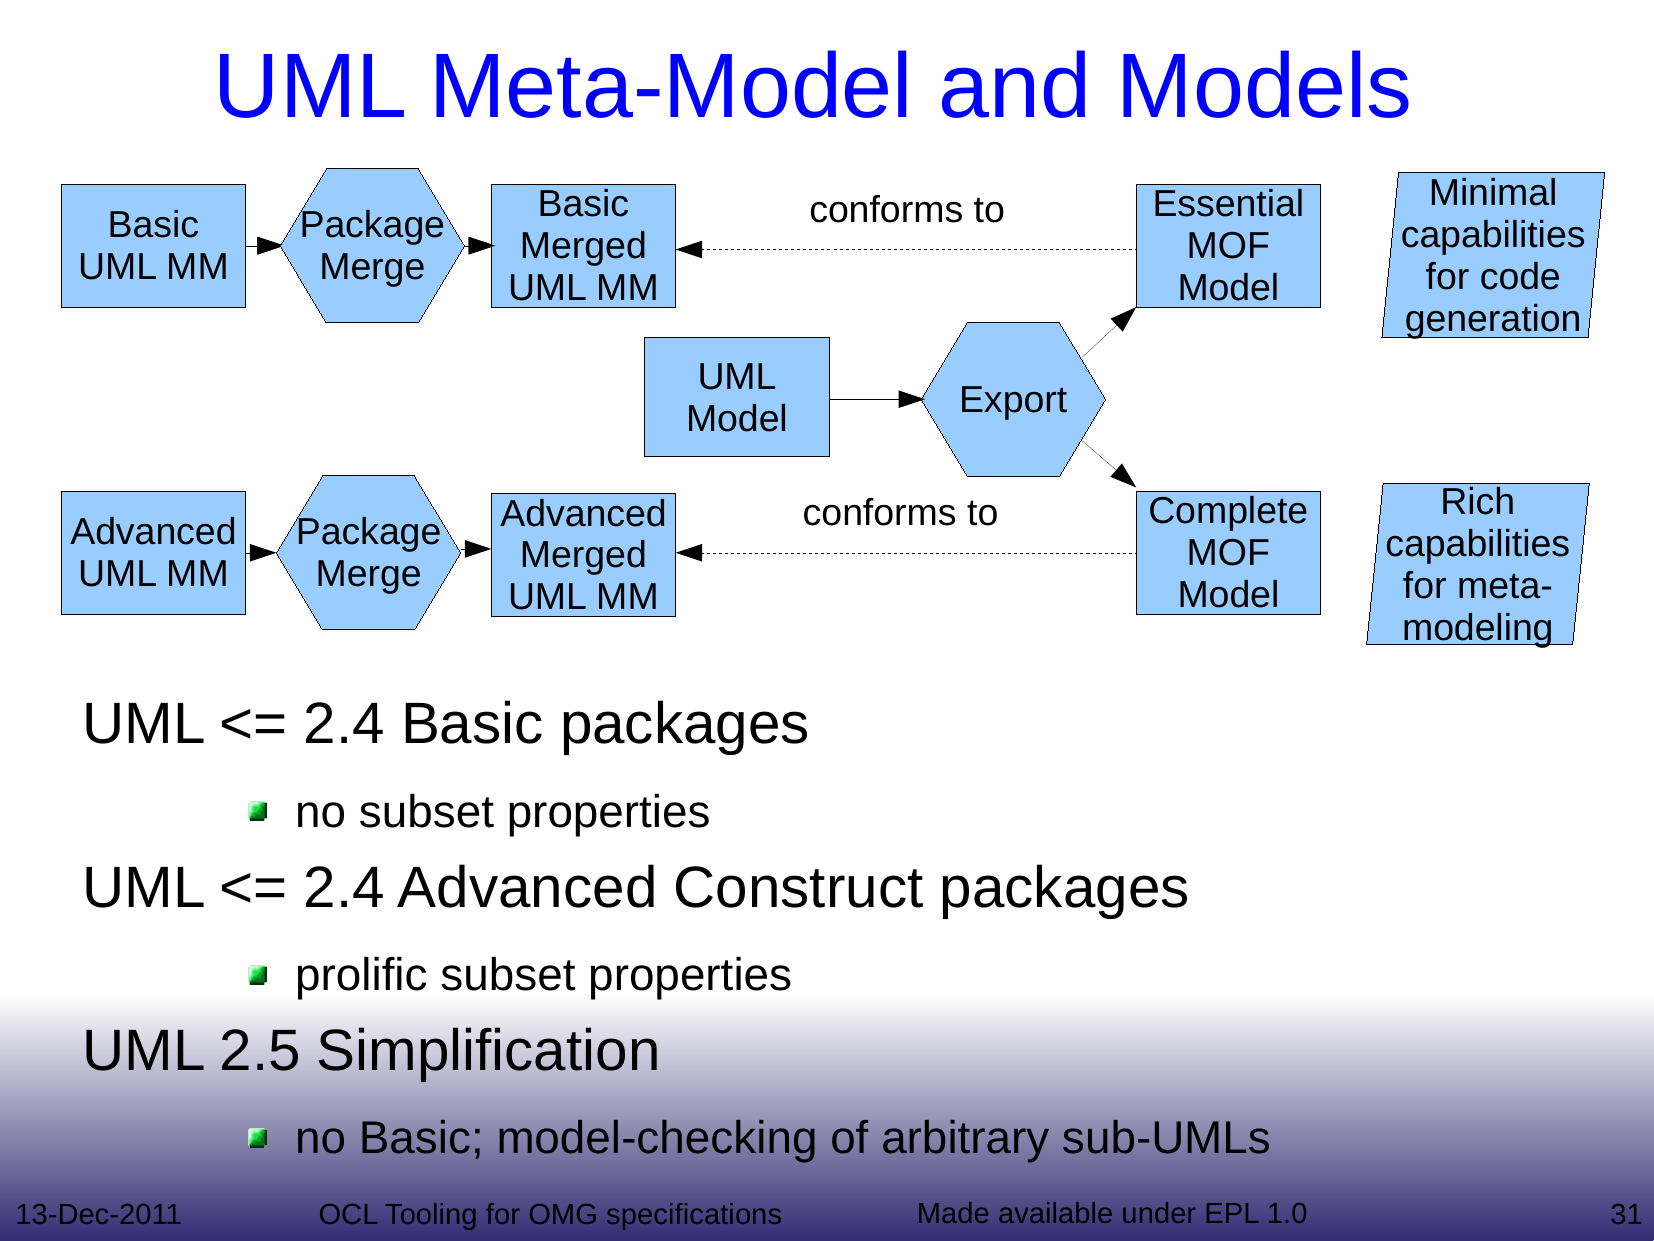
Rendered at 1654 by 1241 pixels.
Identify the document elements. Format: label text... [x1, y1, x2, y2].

text_box Rich capabilities for meta- modeling [1366, 483, 1590, 645]
list UML <= 2.4 Basic packages no subset properties UML <= 2.4 Advanced Construct packages prolific subset properties UML 2.5 Simplification no Basic; model-checking of arbitrary sub-UMLs [82, 690, 1571, 1187]
text_box conforms to [787, 483, 1014, 541]
title UML Meta-Model and Models [82, 34, 1571, 138]
text_box Package Merge [280, 168, 465, 323]
text_box Advanced UML MM [61, 491, 246, 615]
text_box Minimal capabilities for code generation [1381, 172, 1605, 338]
text_box Export [922, 322, 1106, 477]
text_box Advanced Merged UML MM [491, 493, 676, 617]
text_box Complete MOF Model [1136, 491, 1321, 615]
text_box UML Model [644, 337, 830, 457]
text_box conforms to [794, 181, 1021, 238]
text_box Essential MOF Model [1136, 184, 1321, 308]
text_box Basic Merged UML MM [491, 184, 676, 308]
text_box Package Merge [276, 475, 461, 630]
text_box Basic UML MM [61, 184, 246, 308]
